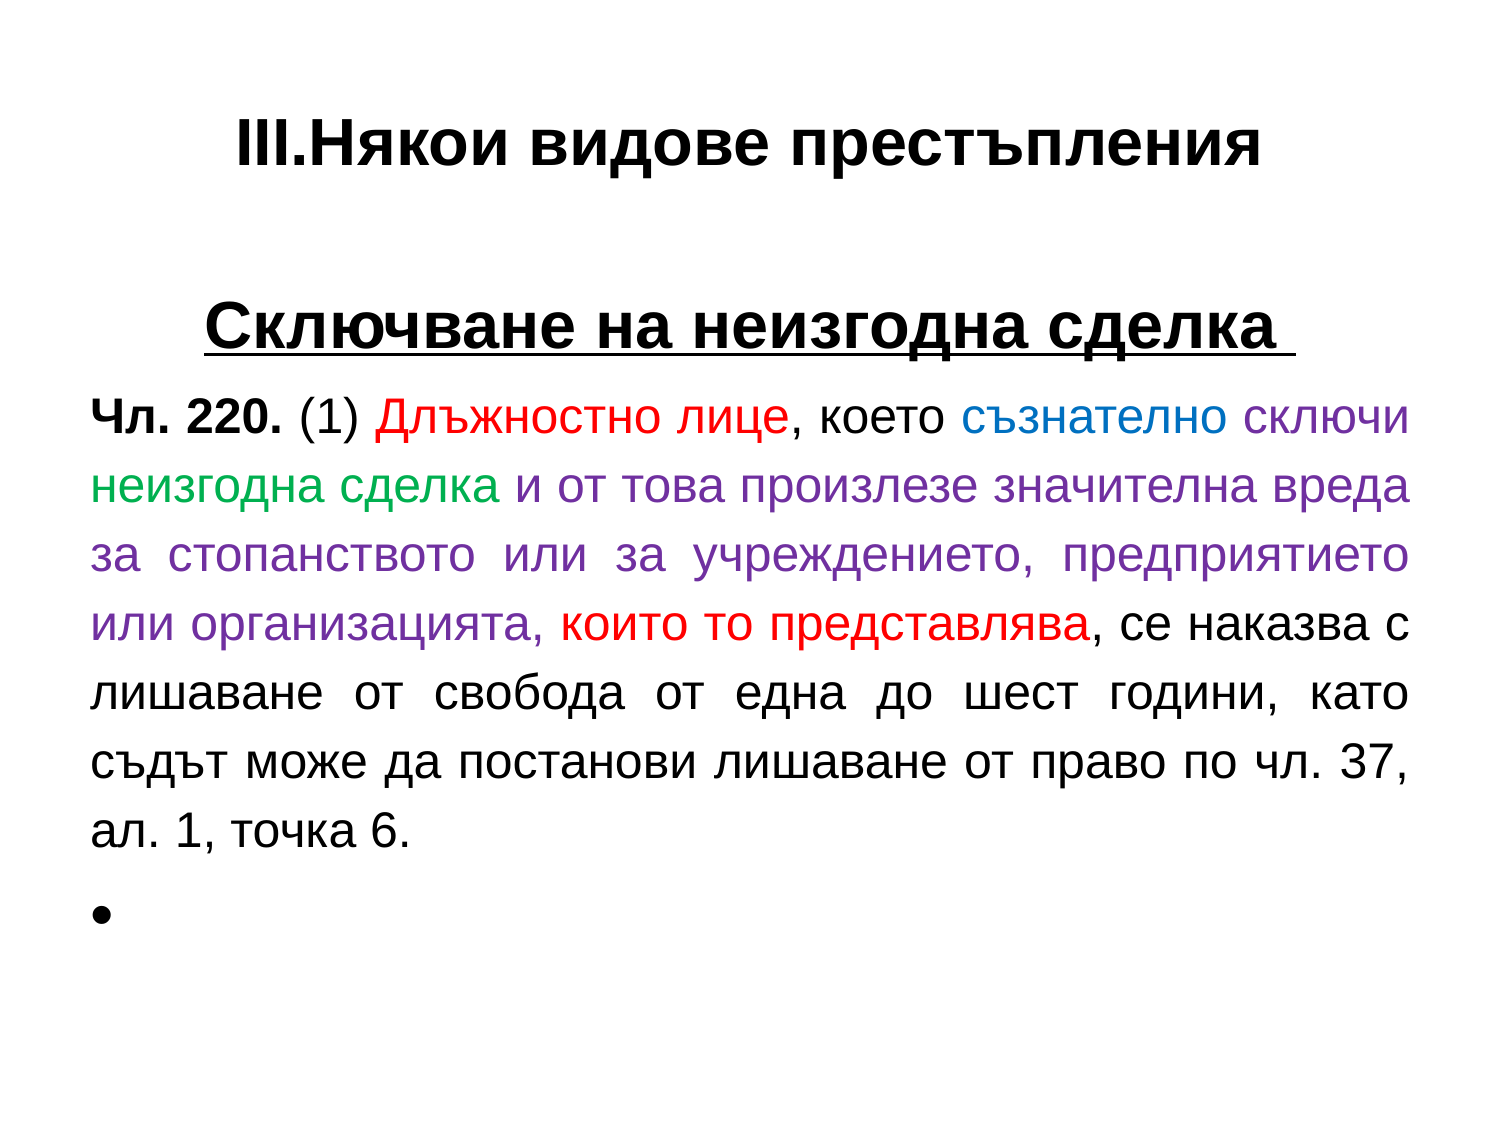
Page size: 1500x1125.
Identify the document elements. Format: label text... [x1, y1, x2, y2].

list Сключване на неизгодна сделка Чл. 220. (1) Длъжностно лице, което съзнателно сключи неизгодна сделка и от това произлезе значителна вреда за стопанството или за учреждението, предприятието или организацията, които то представлява, се наказва с лишаване от свобода от една до шест години, като съдът може да постанови лишаване от право по чл. 37, ал. 1, точка 6. [75, 262, 1426, 1005]
title III.Някои видове престъпления [75, 45, 1426, 233]
